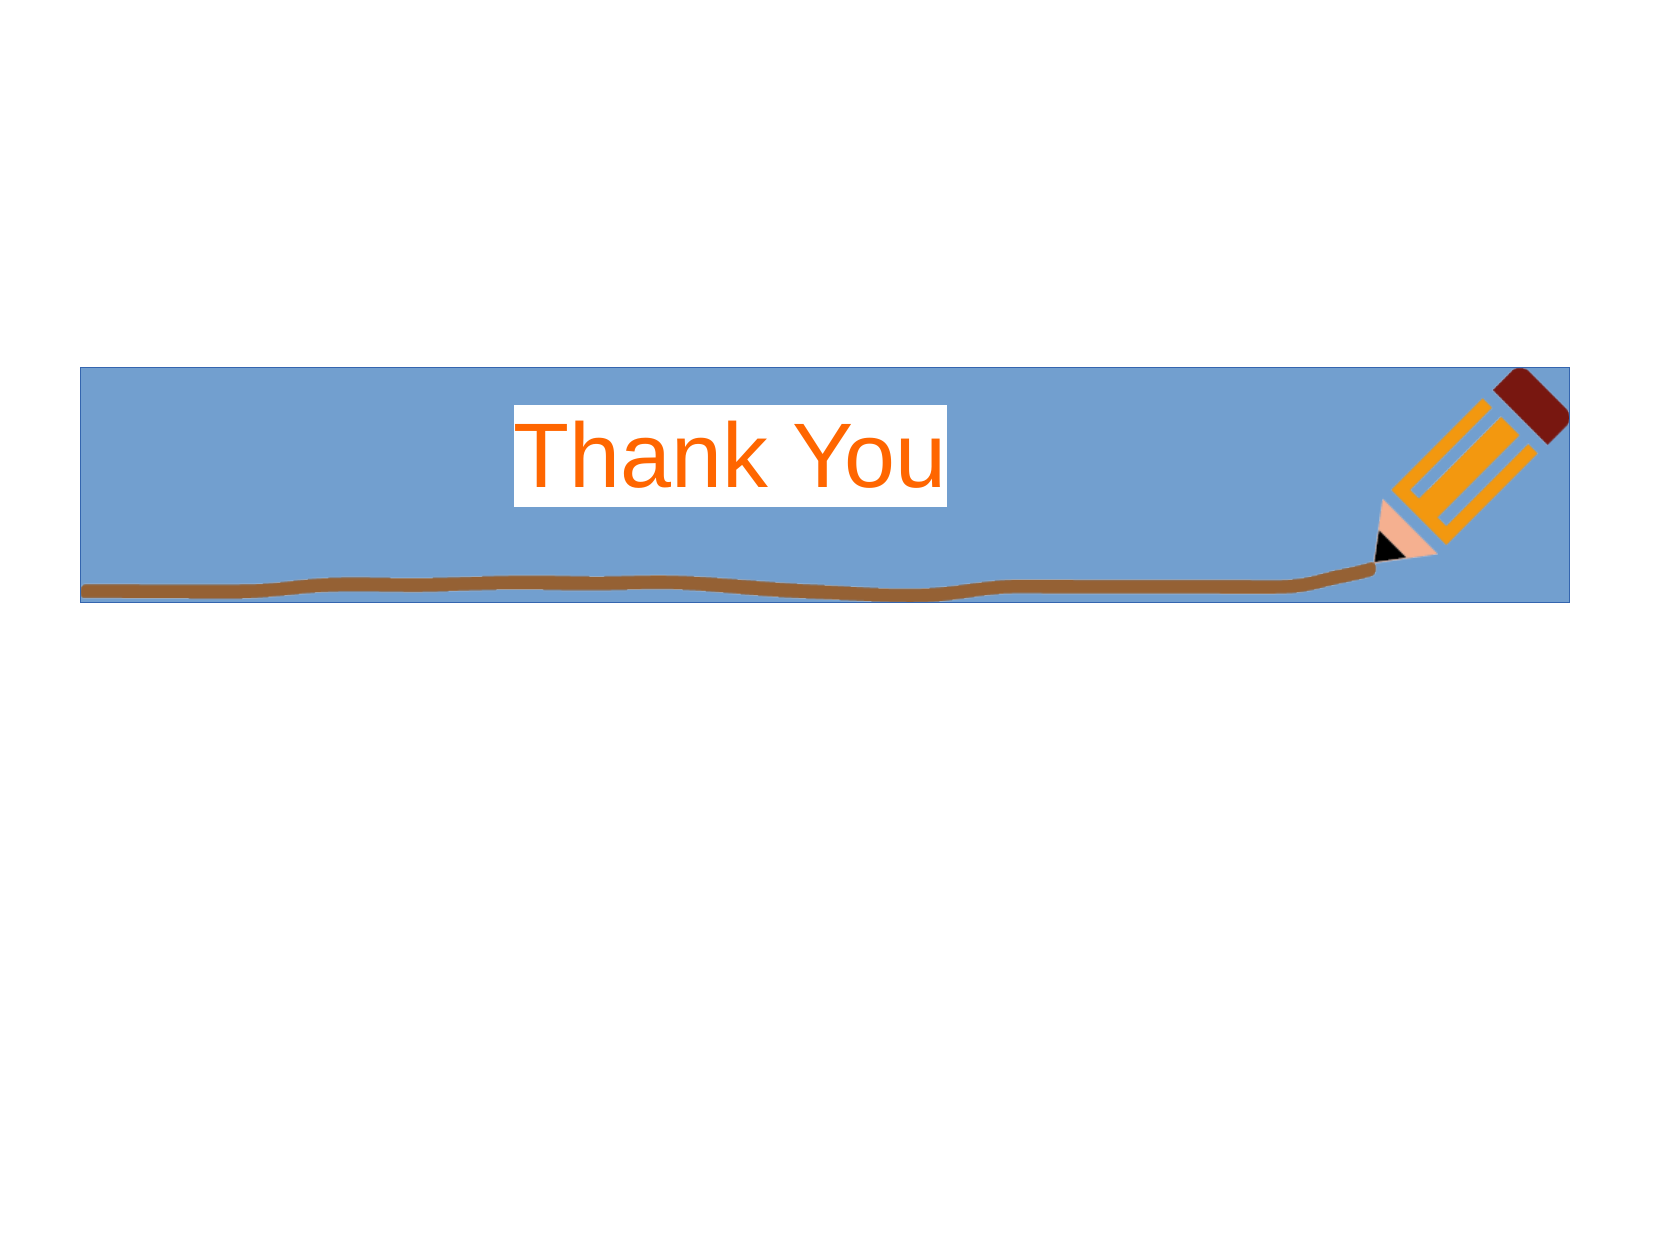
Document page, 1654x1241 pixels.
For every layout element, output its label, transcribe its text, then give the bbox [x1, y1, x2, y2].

title Thank You [82, 352, 1379, 560]
picture [81, 368, 1569, 602]
